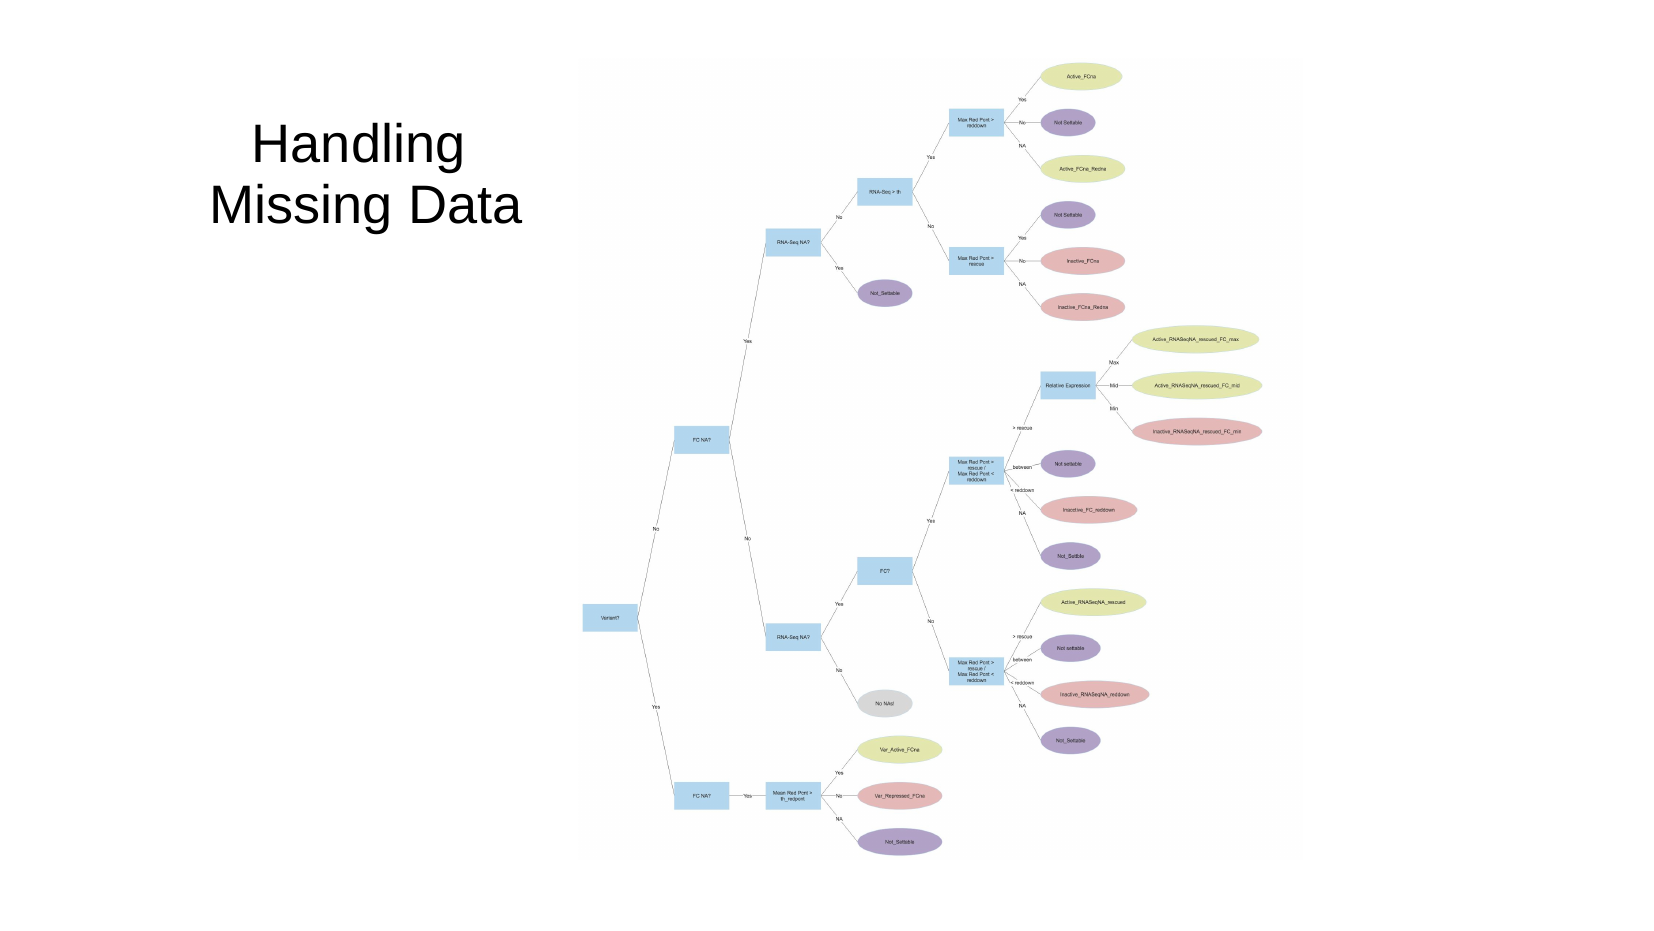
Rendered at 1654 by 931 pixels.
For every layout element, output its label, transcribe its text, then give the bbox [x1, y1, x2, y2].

picture [578, 58, 1303, 860]
text_box Handling Missing Data [153, 106, 579, 248]
